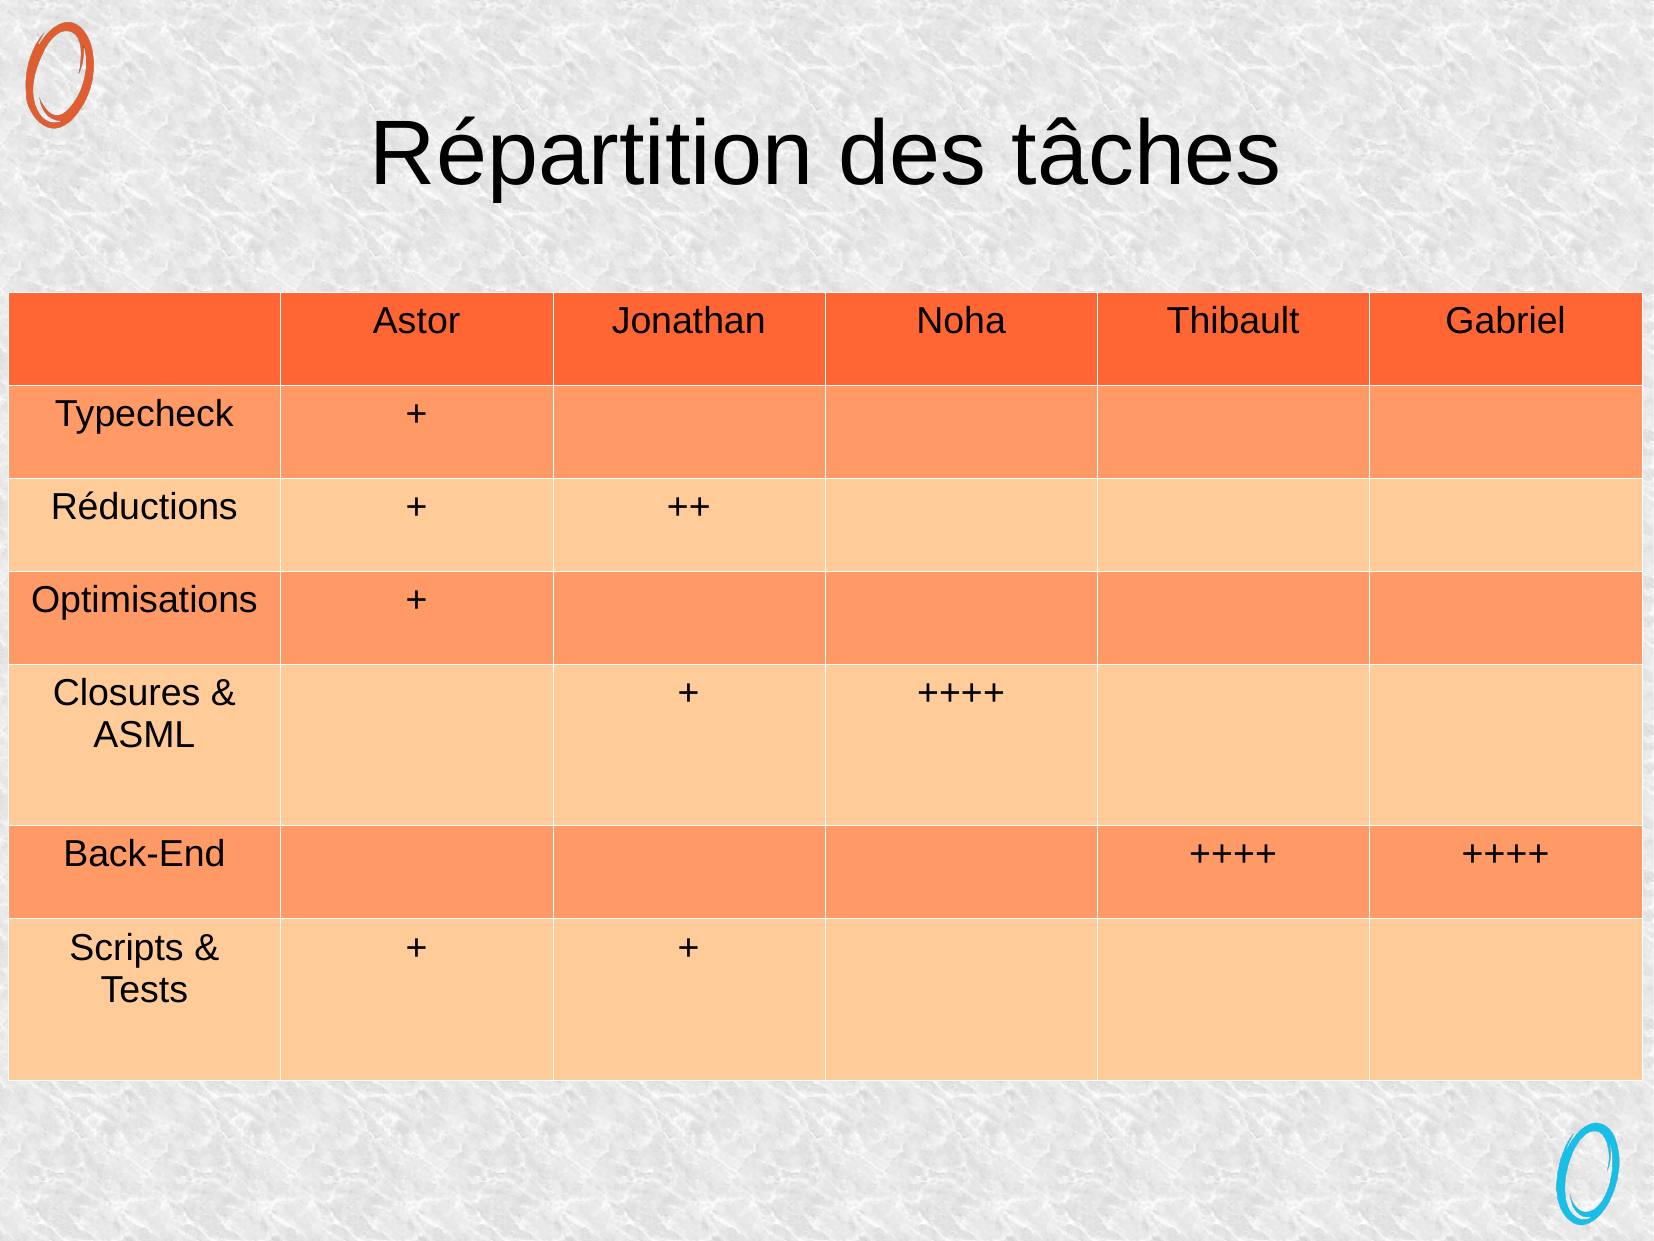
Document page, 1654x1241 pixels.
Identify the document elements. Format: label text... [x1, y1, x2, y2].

table_header Noha [826, 293, 1097, 385]
table_cell Réductions [9, 479, 280, 571]
table_cell [1370, 572, 1642, 664]
table_cell Optimisations [9, 572, 280, 664]
table_cell ++++ [1370, 826, 1642, 918]
title Répartition des tâches [82, 49, 1571, 257]
table_cell [554, 826, 825, 918]
table_header Astor [281, 293, 553, 385]
table_cell [826, 386, 1097, 478]
table_cell [826, 826, 1097, 918]
table_cell Typecheck [9, 386, 280, 478]
table_cell [1370, 386, 1642, 478]
table_cell Back-End [9, 826, 280, 918]
table_cell [554, 386, 825, 478]
table_cell [281, 826, 553, 918]
table_cell [826, 919, 1097, 1080]
table_cell + [281, 479, 553, 571]
table_cell + [281, 386, 553, 478]
table_cell [1098, 386, 1369, 478]
table_cell + [281, 572, 553, 664]
table_cell [1370, 919, 1642, 1080]
table_cell [554, 572, 825, 664]
table_header [9, 293, 280, 385]
table_cell [826, 572, 1097, 664]
table_cell Closures & ASML [9, 665, 280, 825]
table_cell [281, 665, 553, 825]
table_header Thibault [1098, 293, 1369, 385]
table_cell + [554, 665, 825, 825]
table_cell [1098, 572, 1369, 664]
table_cell [1098, 665, 1369, 825]
table_cell ++ [554, 479, 825, 571]
table_cell + [281, 919, 553, 1080]
table_cell + [554, 919, 825, 1080]
table_header Jonathan [554, 293, 825, 385]
table_cell [826, 479, 1097, 571]
picture [0, 0, 1654, 1241]
table_cell ++++ [826, 665, 1097, 825]
table_cell [1370, 665, 1642, 825]
table_cell ++++ [1098, 826, 1369, 918]
table_cell Scripts & Tests [9, 919, 280, 1080]
table_cell [1098, 919, 1369, 1080]
table_header Gabriel [1370, 293, 1642, 385]
table_cell [1370, 479, 1642, 571]
table_cell [1098, 479, 1369, 571]
